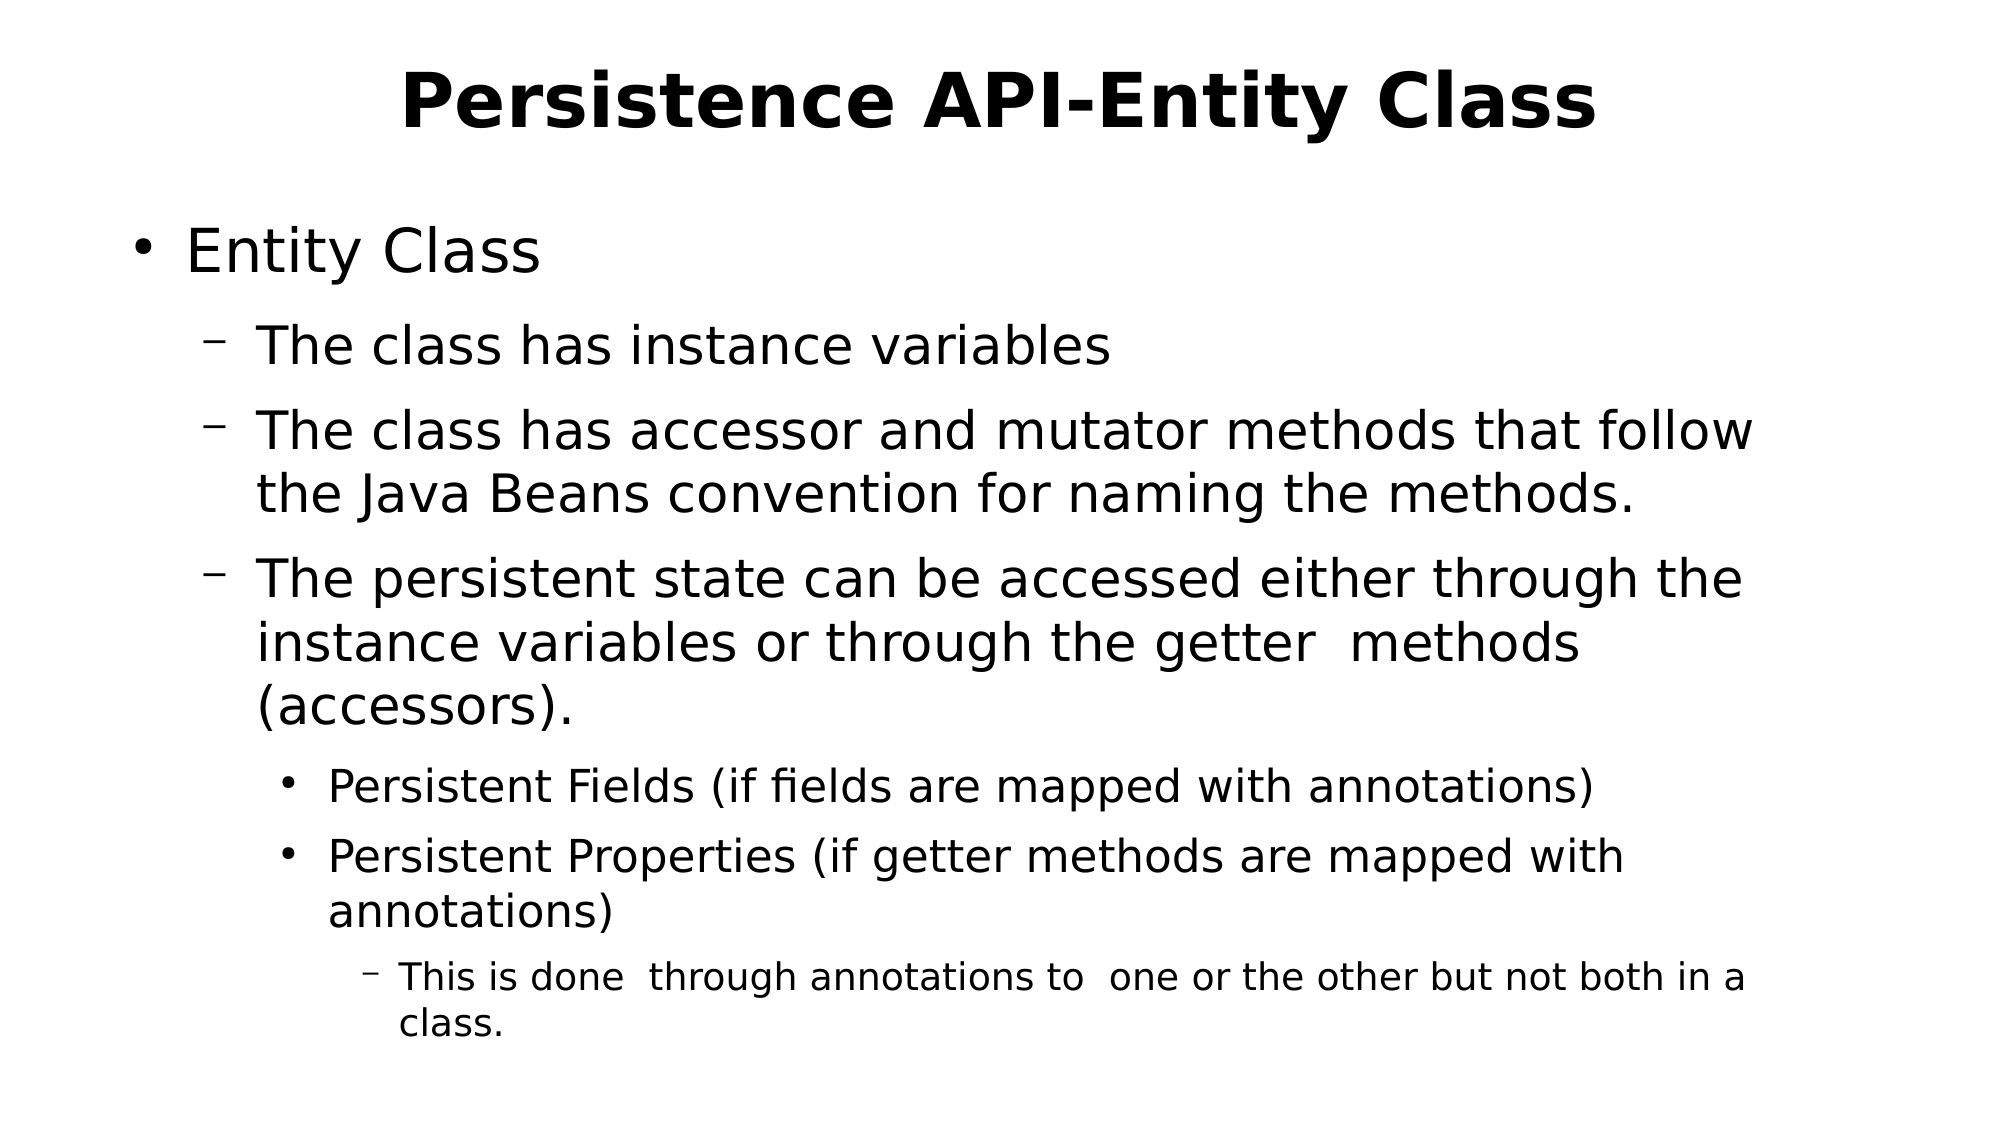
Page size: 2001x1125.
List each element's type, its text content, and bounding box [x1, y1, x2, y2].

title Persistence API-Entity Class [99, 44, 1900, 177]
list Entity Class The class has instance variables The class has accessor and mutator methods that follow the Java Beans convention for naming the methods. The persistent state can be accessed either through the instance variables or through the getter methods (accessors). Persistent Fields (if fields are mapped with annotations) Persistent Properties (if getter methods are mapped with annotations) This is done through annotations to one or the other but not both in a class. [99, 204, 1860, 1075]
